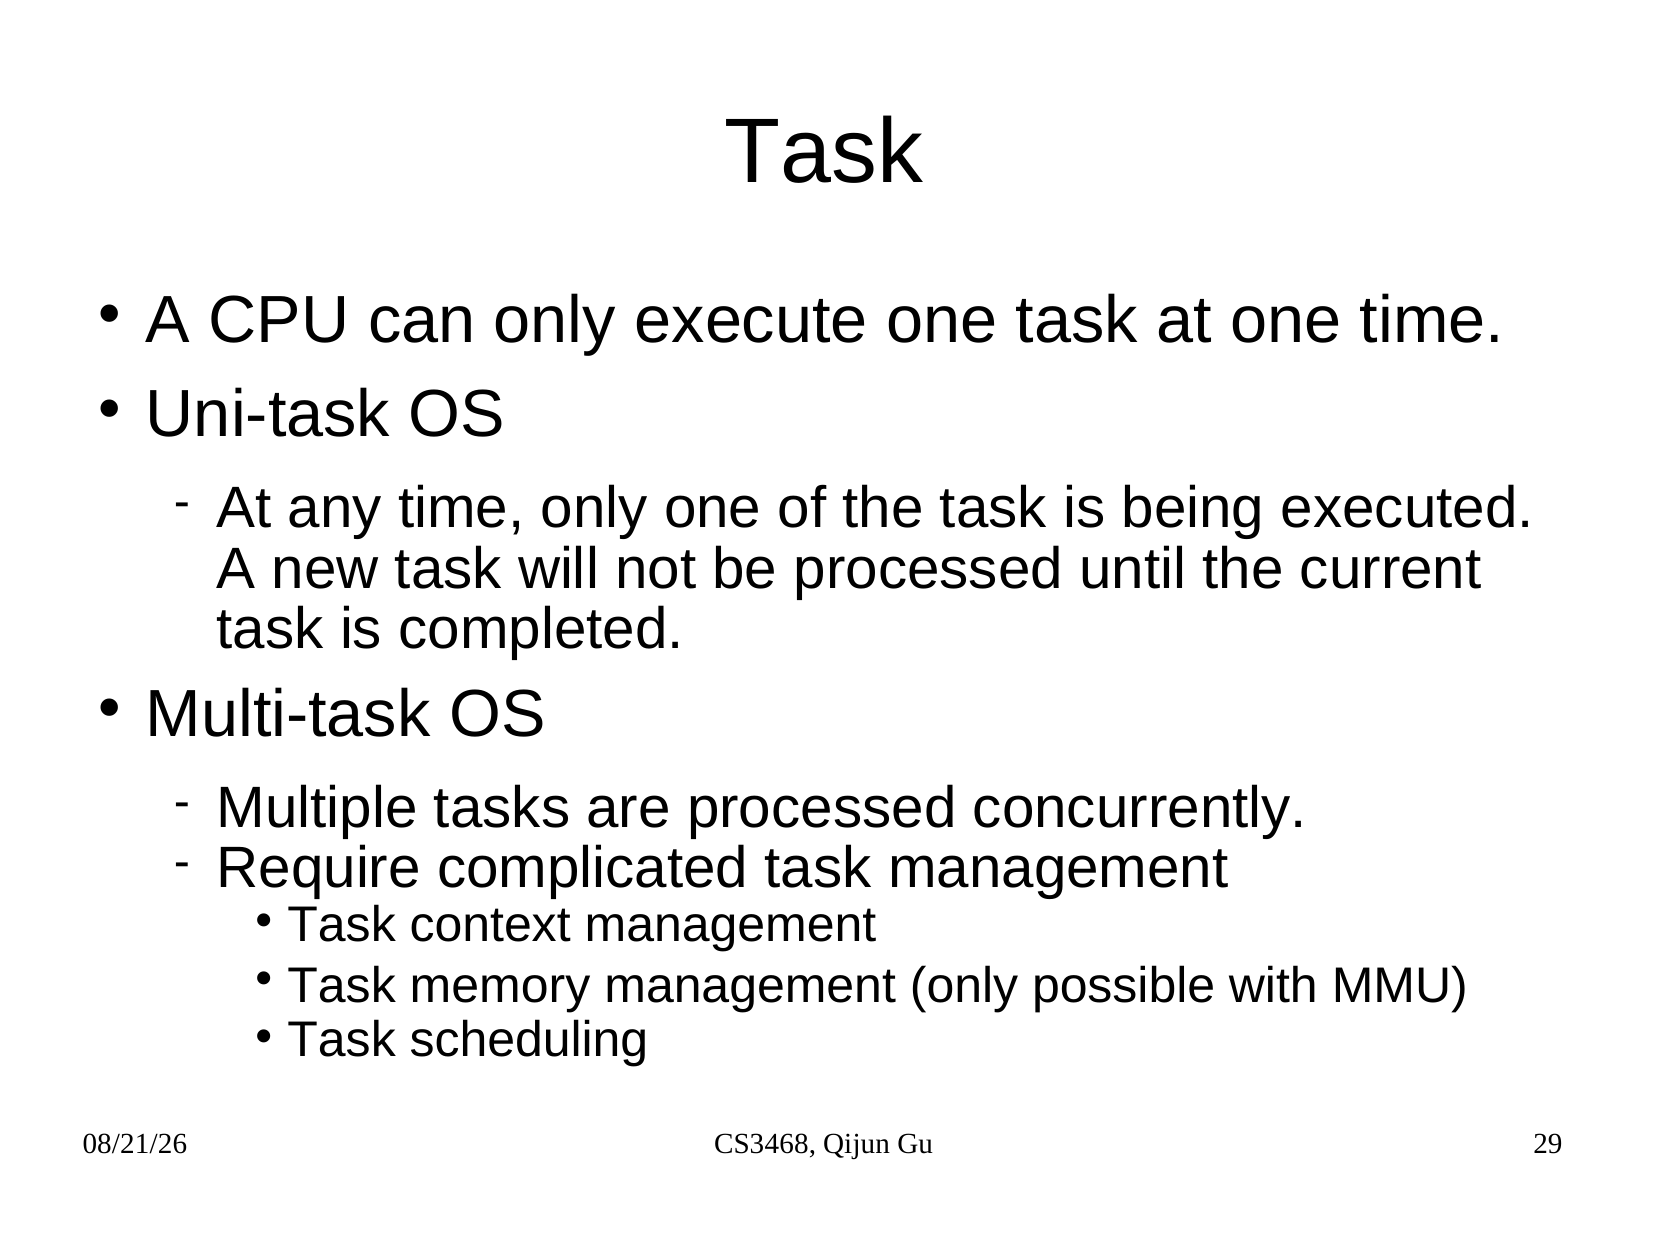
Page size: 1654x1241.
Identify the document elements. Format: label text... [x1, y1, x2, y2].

list A CPU can only execute one task at one time. Uni-task OS At any time, only one of the task is being executed. A new task will not be processed until the current task is completed. Multi-task OS Multiple tasks are processed concurrently. Require complicated task management Task context management Task memory management (only possible with MMU)‏ Task scheduling [82, 290, 1566, 1109]
title Task [82, 56, 1566, 245]
